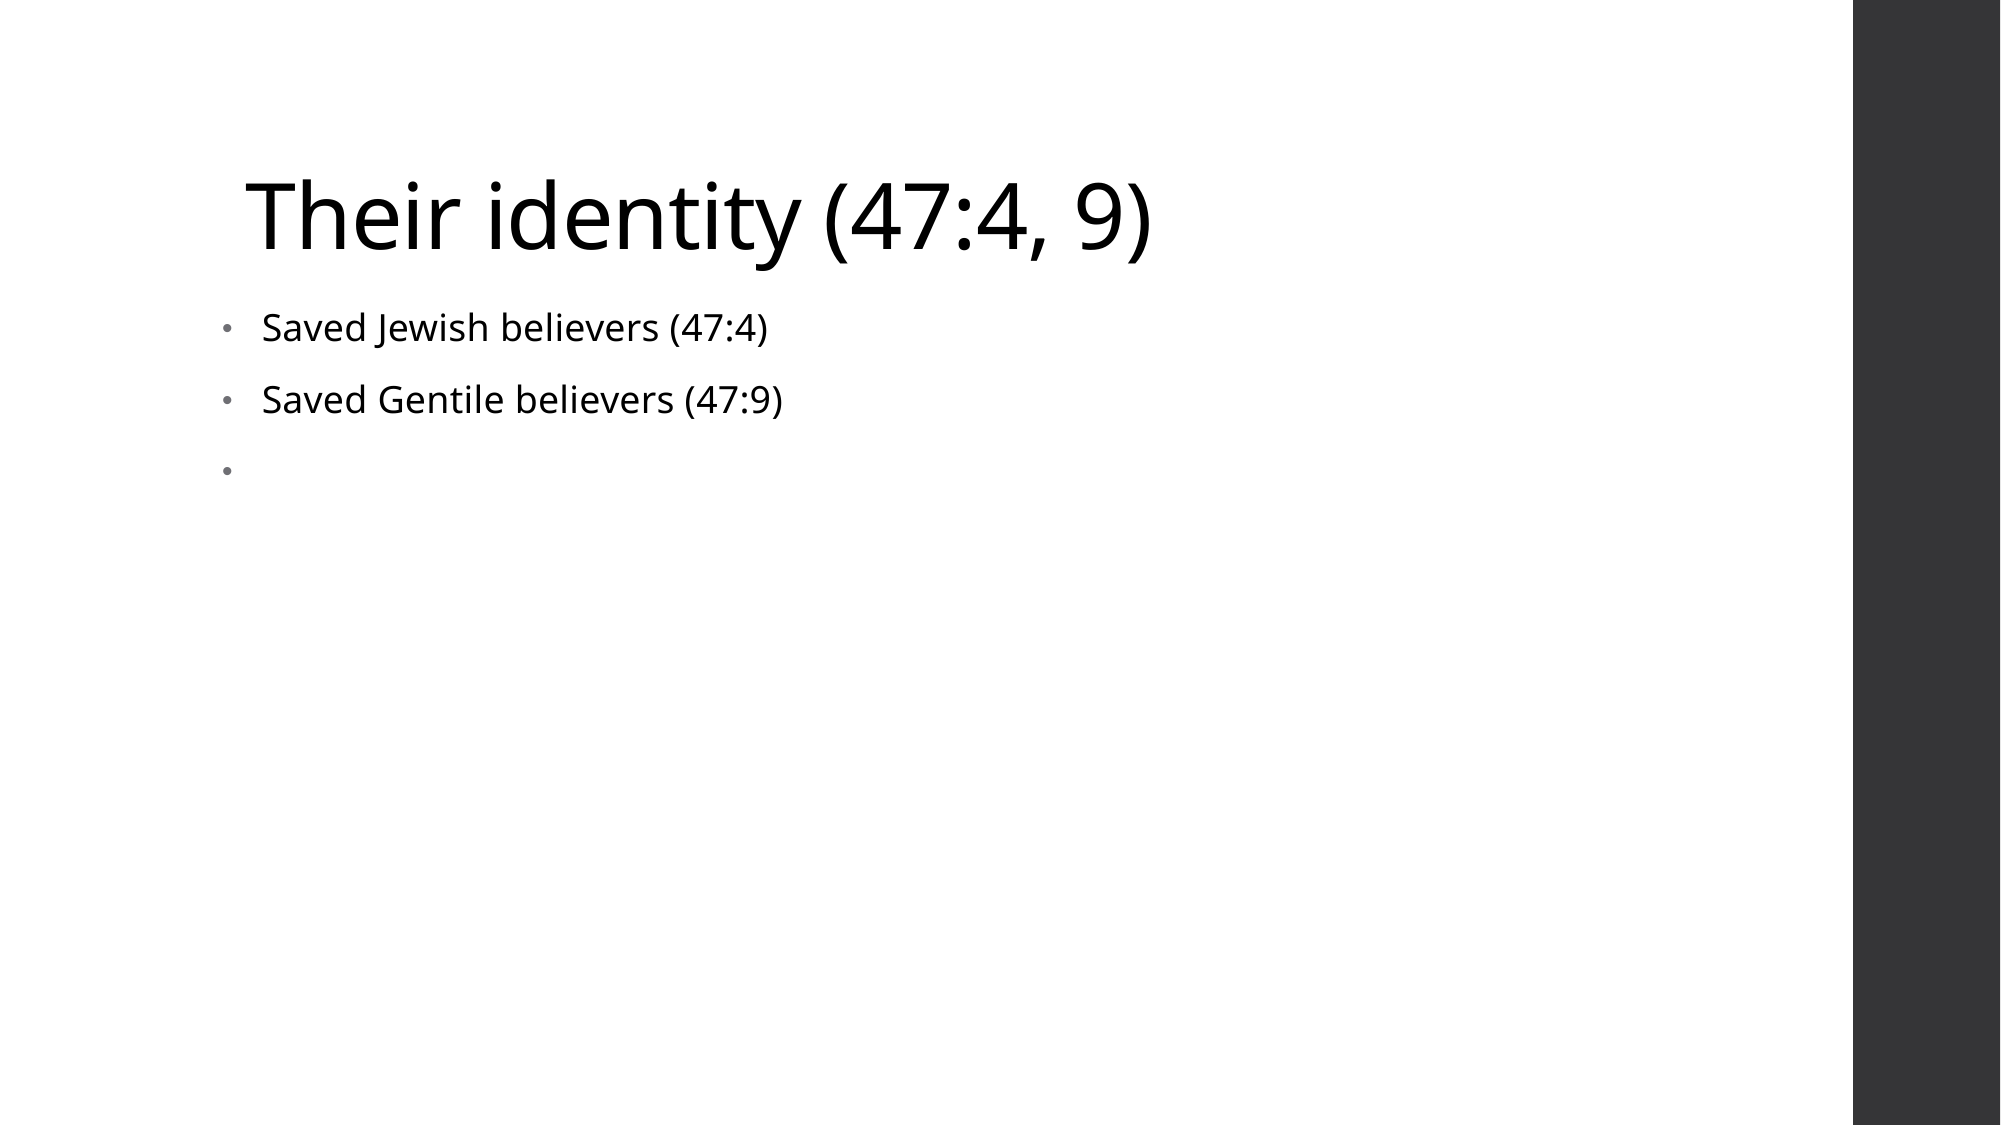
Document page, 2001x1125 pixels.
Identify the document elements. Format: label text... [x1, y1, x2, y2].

title Their identity (47:4, 9) [206, 60, 1797, 278]
list Saved Jewish believers (47:4) Saved Gentile believers (47:9) [206, 299, 1617, 1014]
